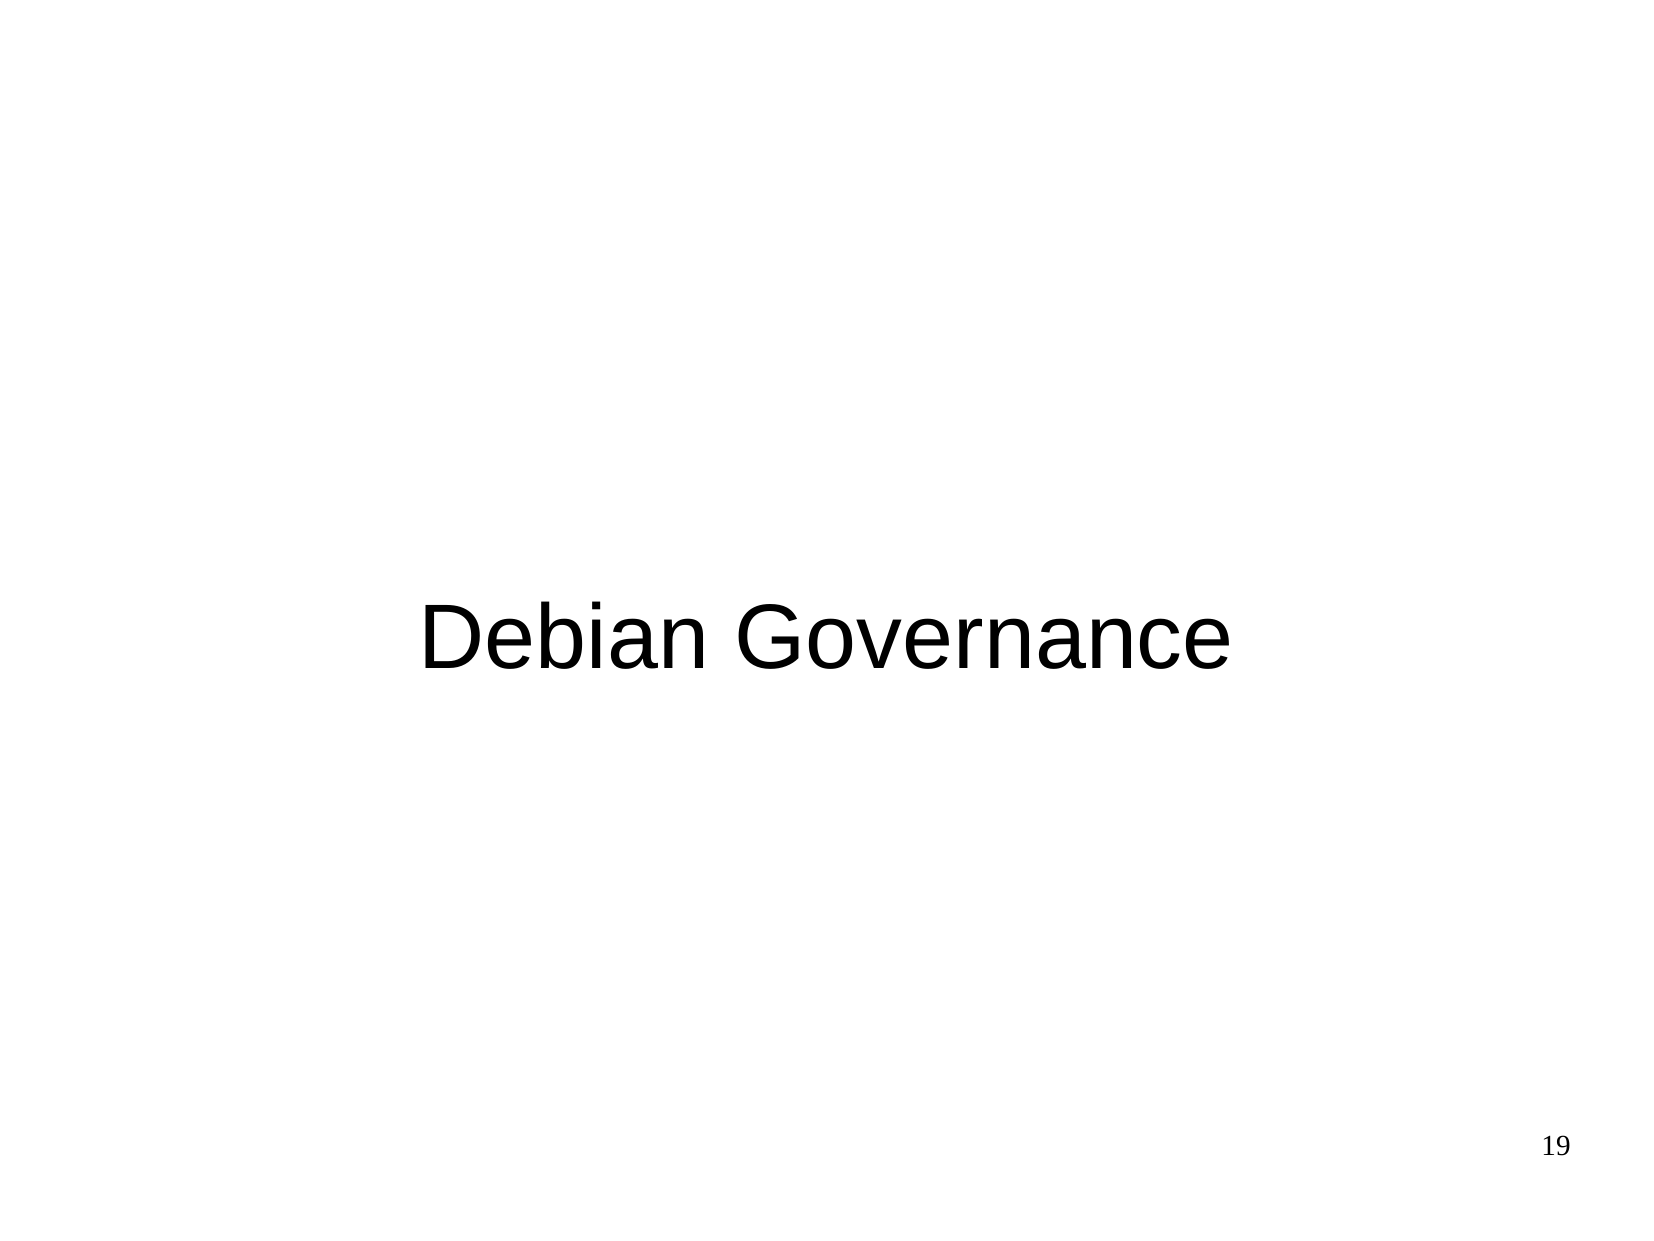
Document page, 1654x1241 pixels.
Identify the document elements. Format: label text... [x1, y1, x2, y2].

title Debian Governance [82, 541, 1571, 734]
